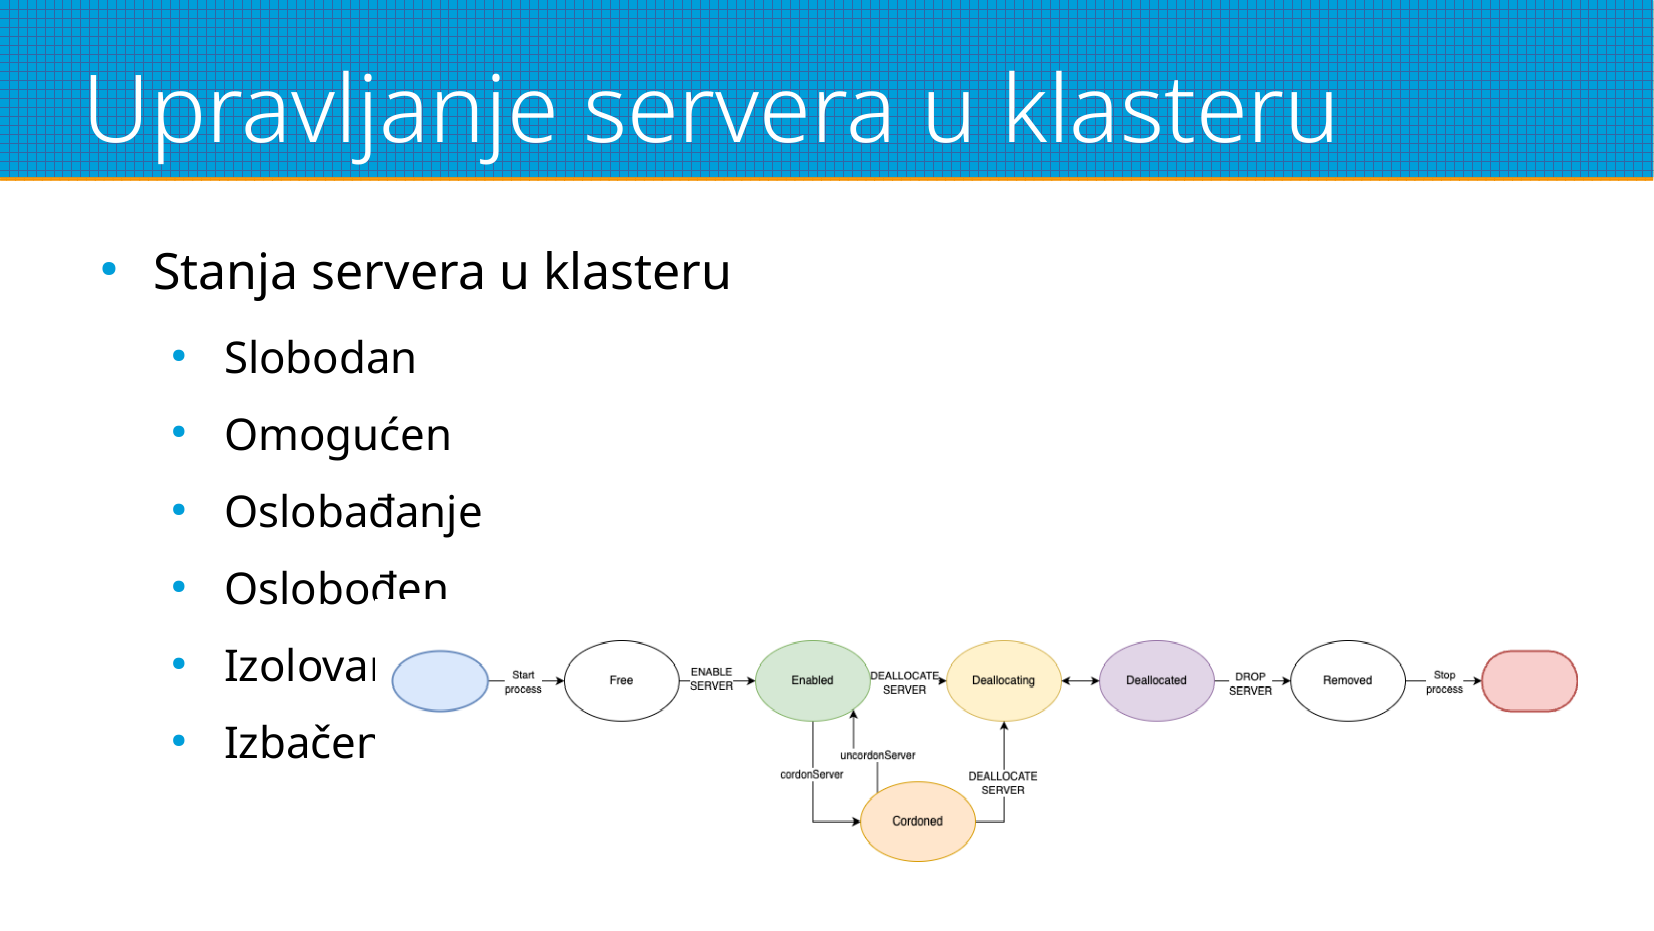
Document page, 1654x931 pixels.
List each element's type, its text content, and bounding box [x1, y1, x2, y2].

picture [375, 599, 1613, 888]
title Upravljanje servera u klasteru [82, 14, 1571, 171]
list Stanja servera u klasteru Slobodan Omogućen Oslobađanje Oslobođen Izolovan Izbačen [82, 236, 1563, 811]
